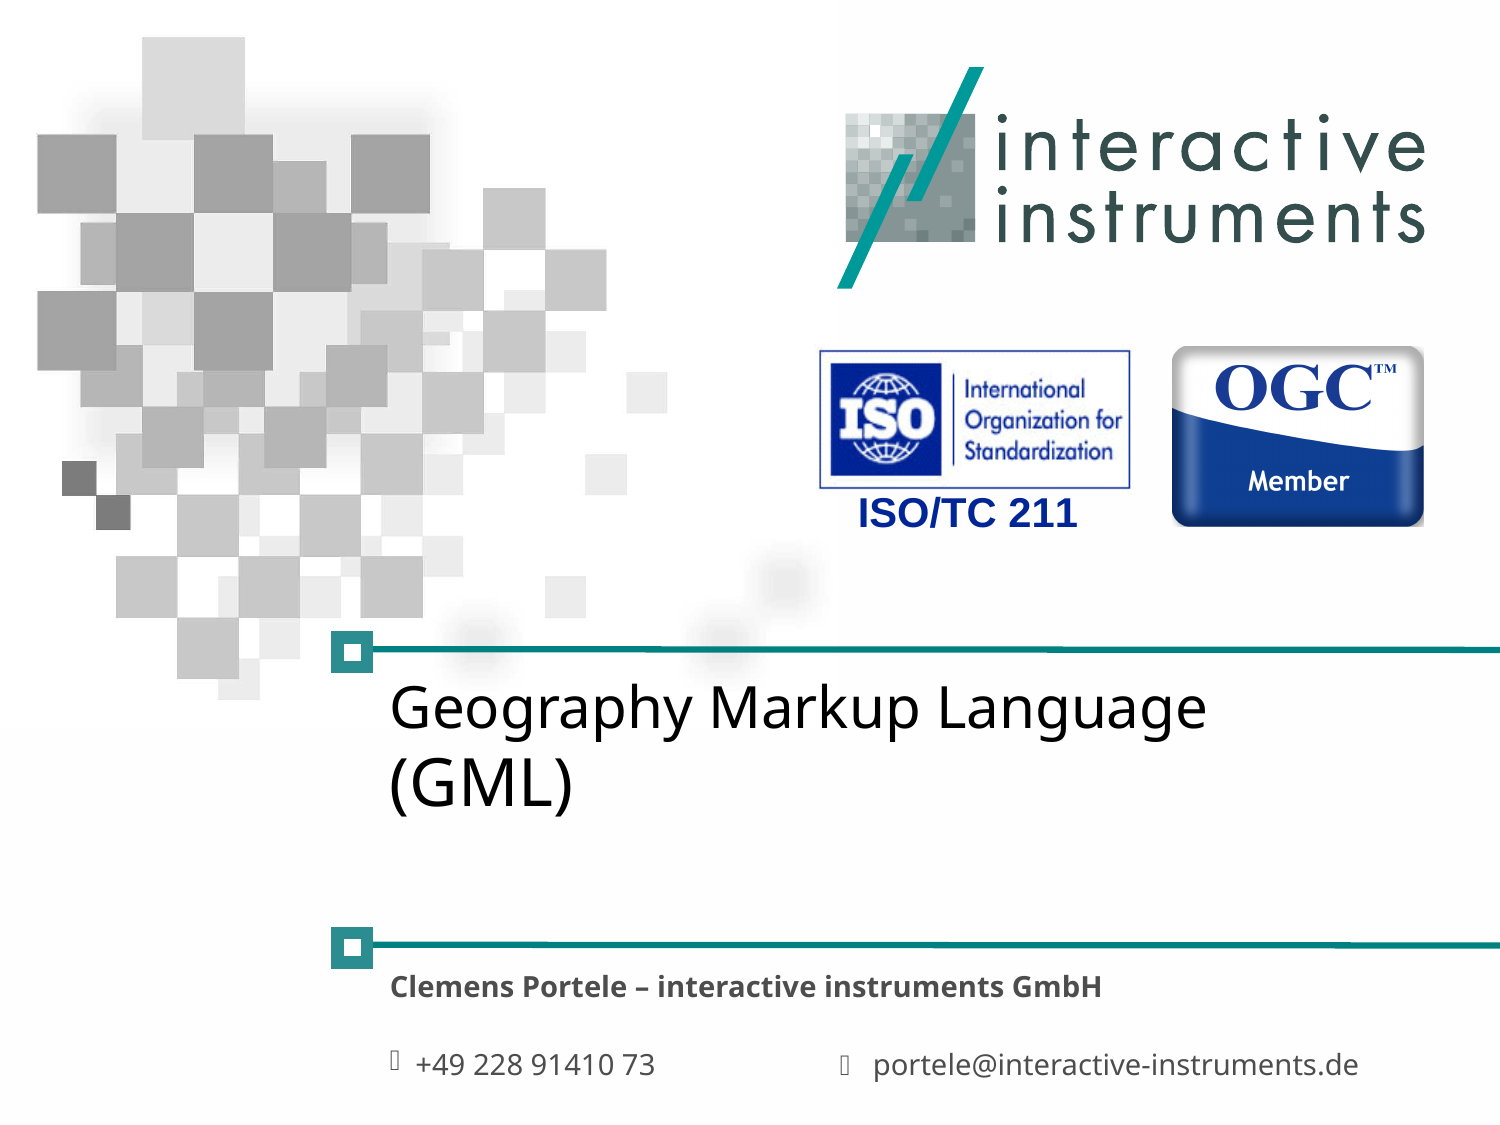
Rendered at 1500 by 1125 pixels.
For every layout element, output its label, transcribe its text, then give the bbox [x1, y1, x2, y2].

title Geography Markup Language (GML) [375, 662, 1475, 888]
subtitle Clemens Portele – interactive instruments GmbH +49 228 91410 73  portele@interactive-instruments.de [374, 960, 1463, 1125]
picture [1172, 346, 1424, 527]
text_box ISO/TC 211 [806, 478, 1130, 544]
picture [0, 0, 1136, 729]
